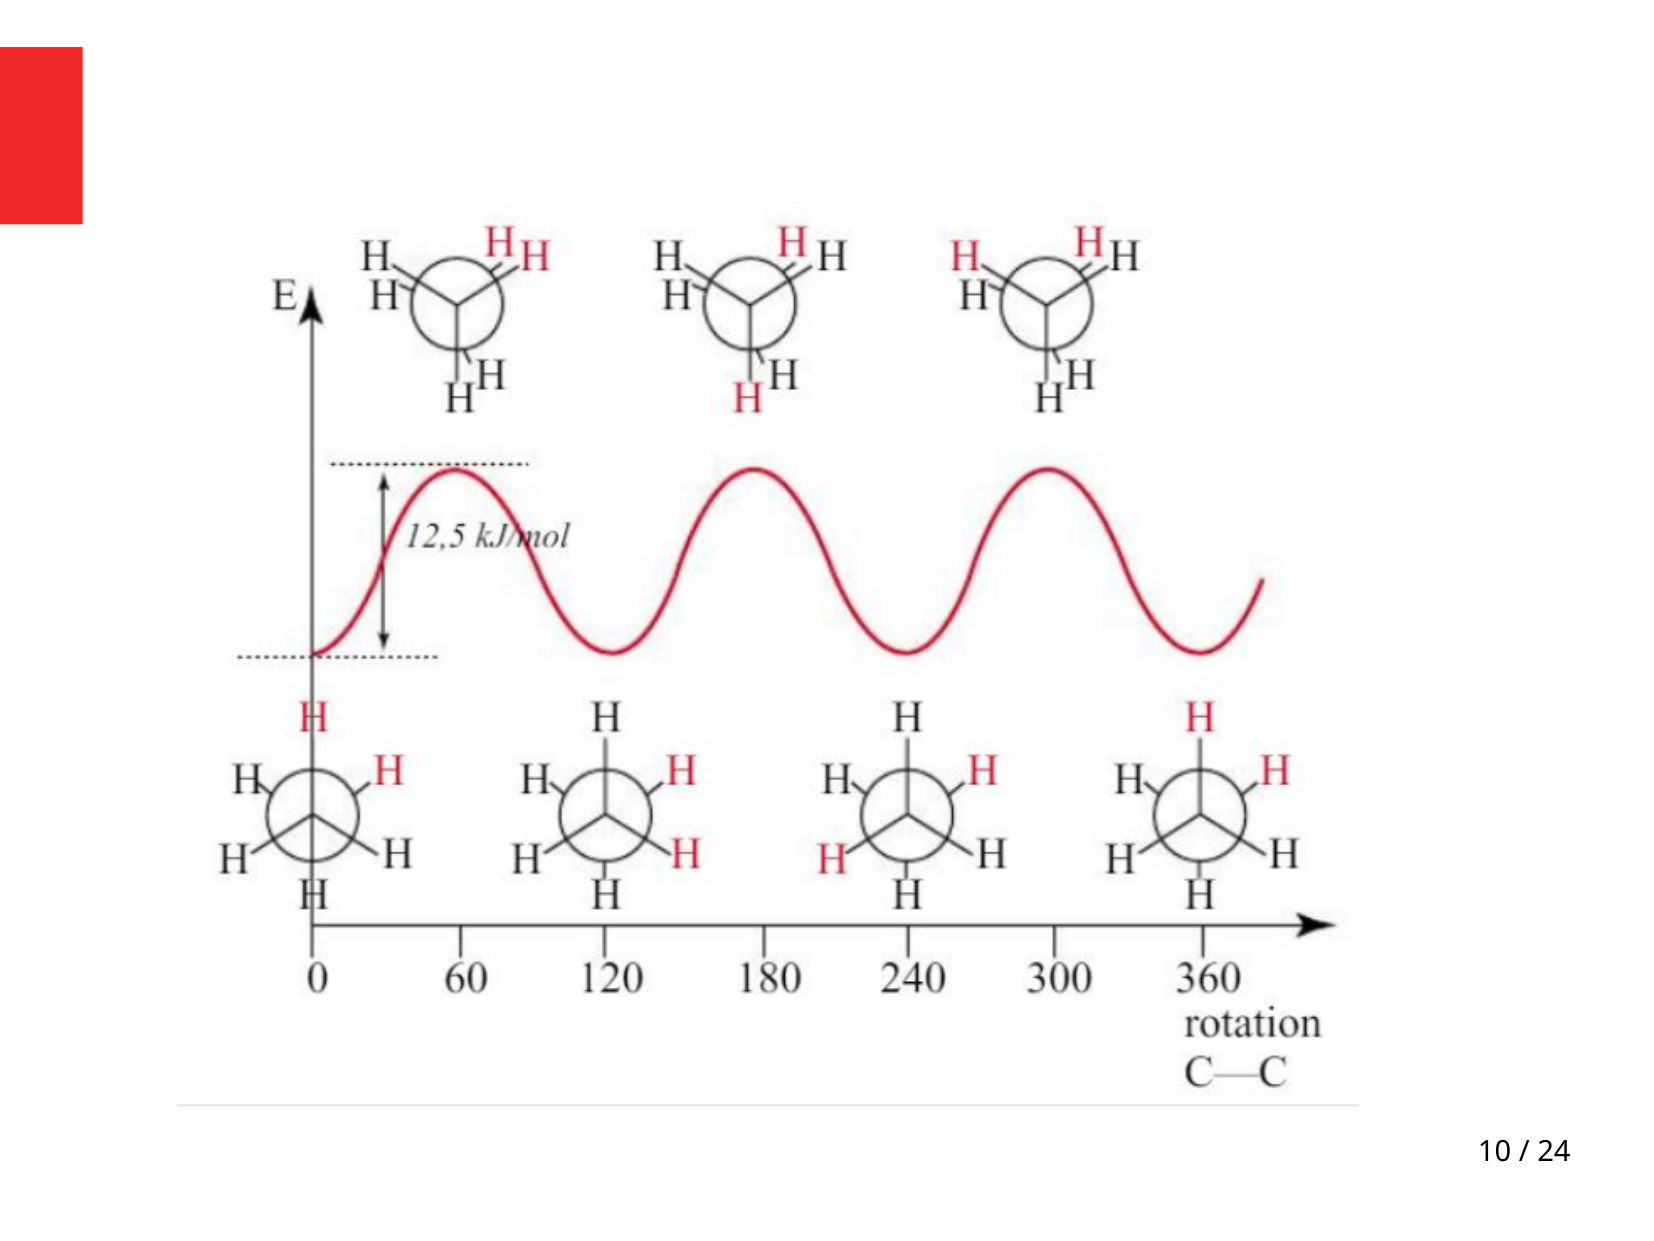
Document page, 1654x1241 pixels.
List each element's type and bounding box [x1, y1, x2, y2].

picture [177, 183, 1359, 1108]
